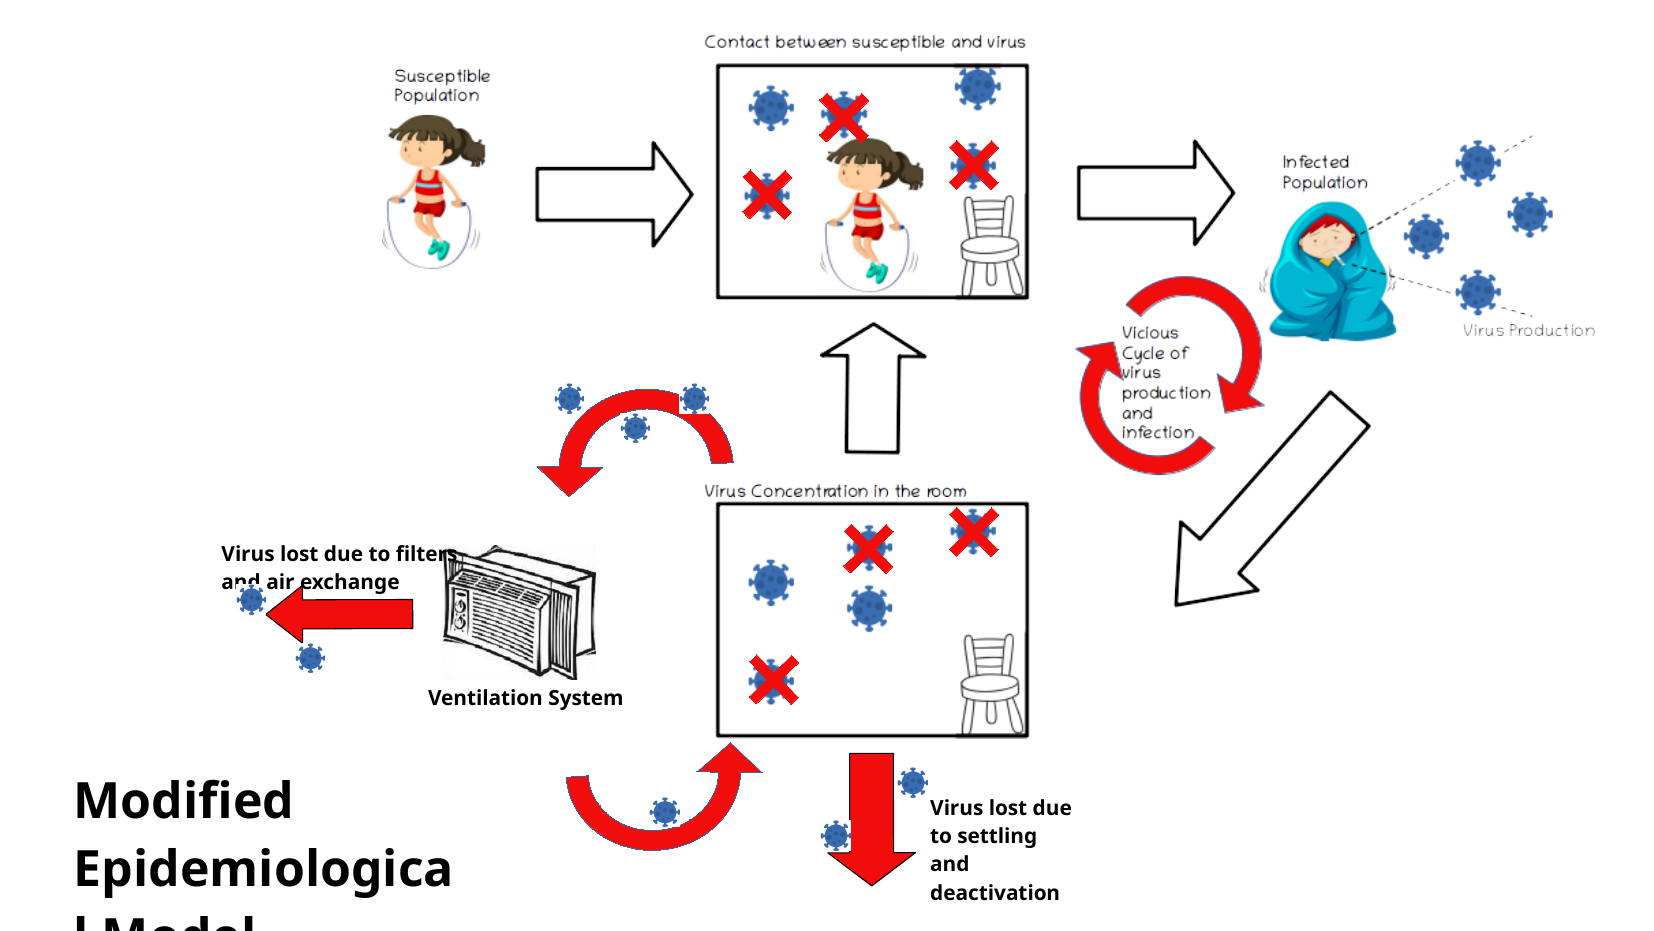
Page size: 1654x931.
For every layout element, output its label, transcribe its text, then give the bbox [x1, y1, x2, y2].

text_box [537, 389, 734, 497]
text_box [742, 169, 792, 220]
text_box [749, 654, 799, 705]
text_box [949, 507, 999, 557]
text_box Modified Epidemiological Model [59, 757, 473, 931]
picture [820, 820, 851, 851]
text_box Virus lost due to filters and air exchange [206, 531, 473, 615]
picture [295, 643, 325, 674]
picture [649, 797, 680, 827]
text_box [827, 753, 915, 886]
picture [897, 767, 928, 798]
text_box Virus lost due to settling and deactivation [915, 785, 1093, 869]
text_box Ventilation System [413, 676, 650, 737]
text_box [949, 140, 999, 190]
text_box [566, 742, 763, 851]
text_box [266, 615, 413, 643]
picture [382, 29, 1609, 739]
text_box [843, 524, 894, 574]
text_box [819, 93, 869, 143]
picture [236, 584, 266, 615]
